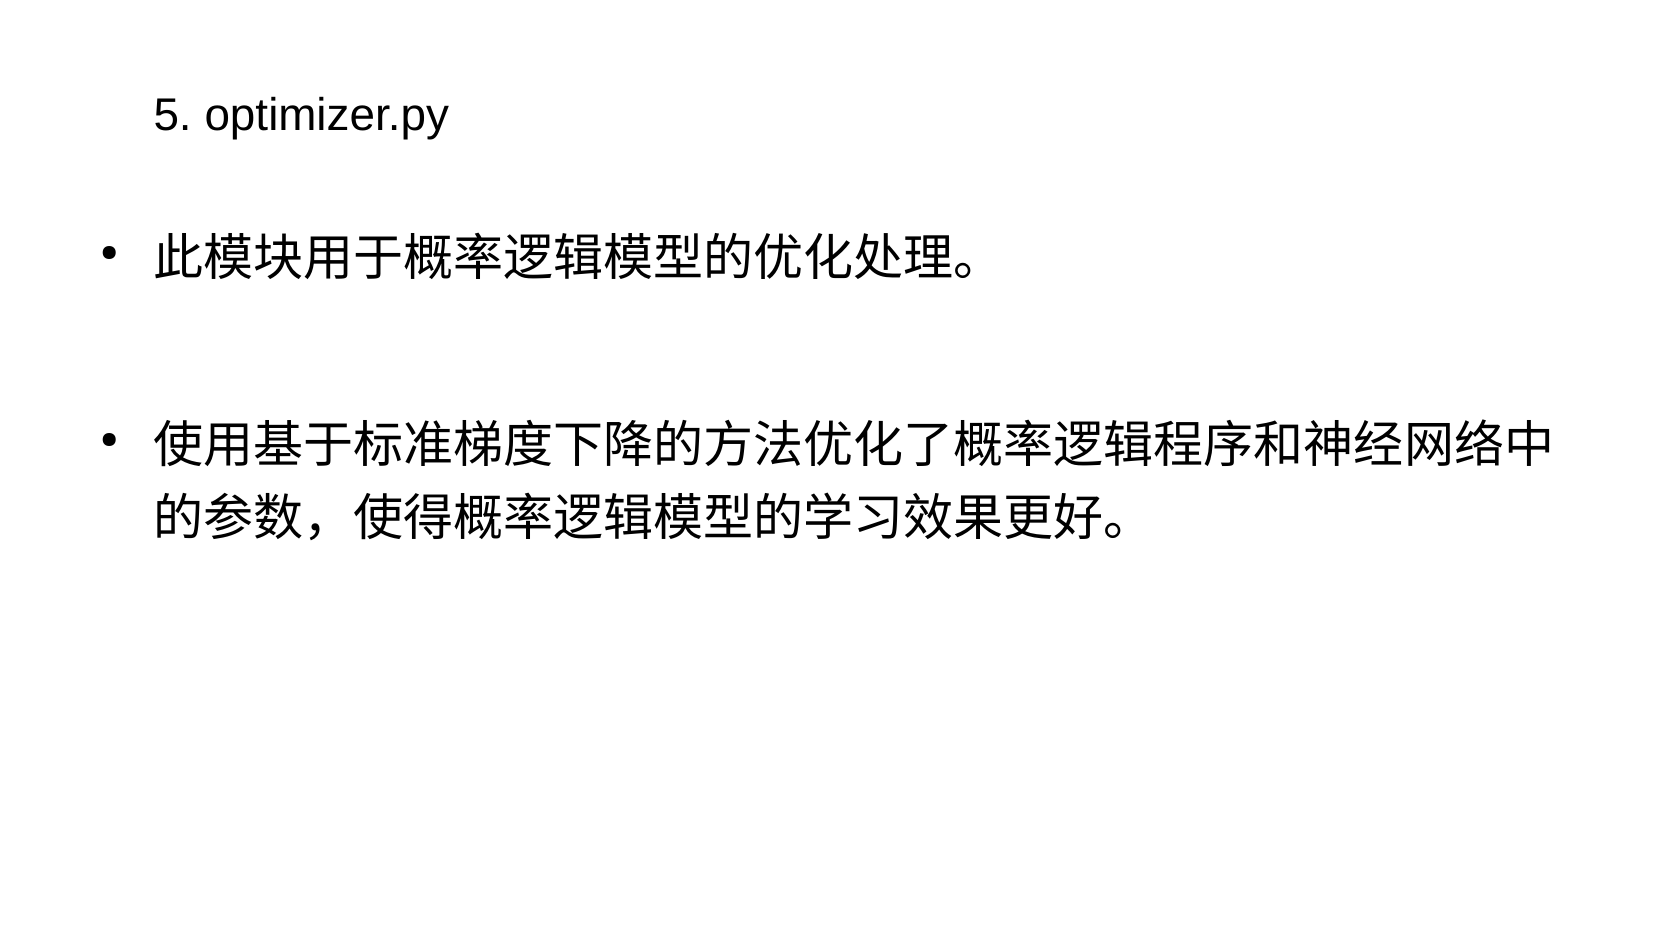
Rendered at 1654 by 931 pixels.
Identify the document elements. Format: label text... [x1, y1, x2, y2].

title 5. optimizer.py [82, 37, 1571, 193]
list 此模块用于概率逻辑模型的优化处理。 使用基于标准梯度下降的方法优化了概率逻辑程序和神经网络中的参数，使得概率逻辑模型的学习效果更好。 [82, 217, 1571, 758]
